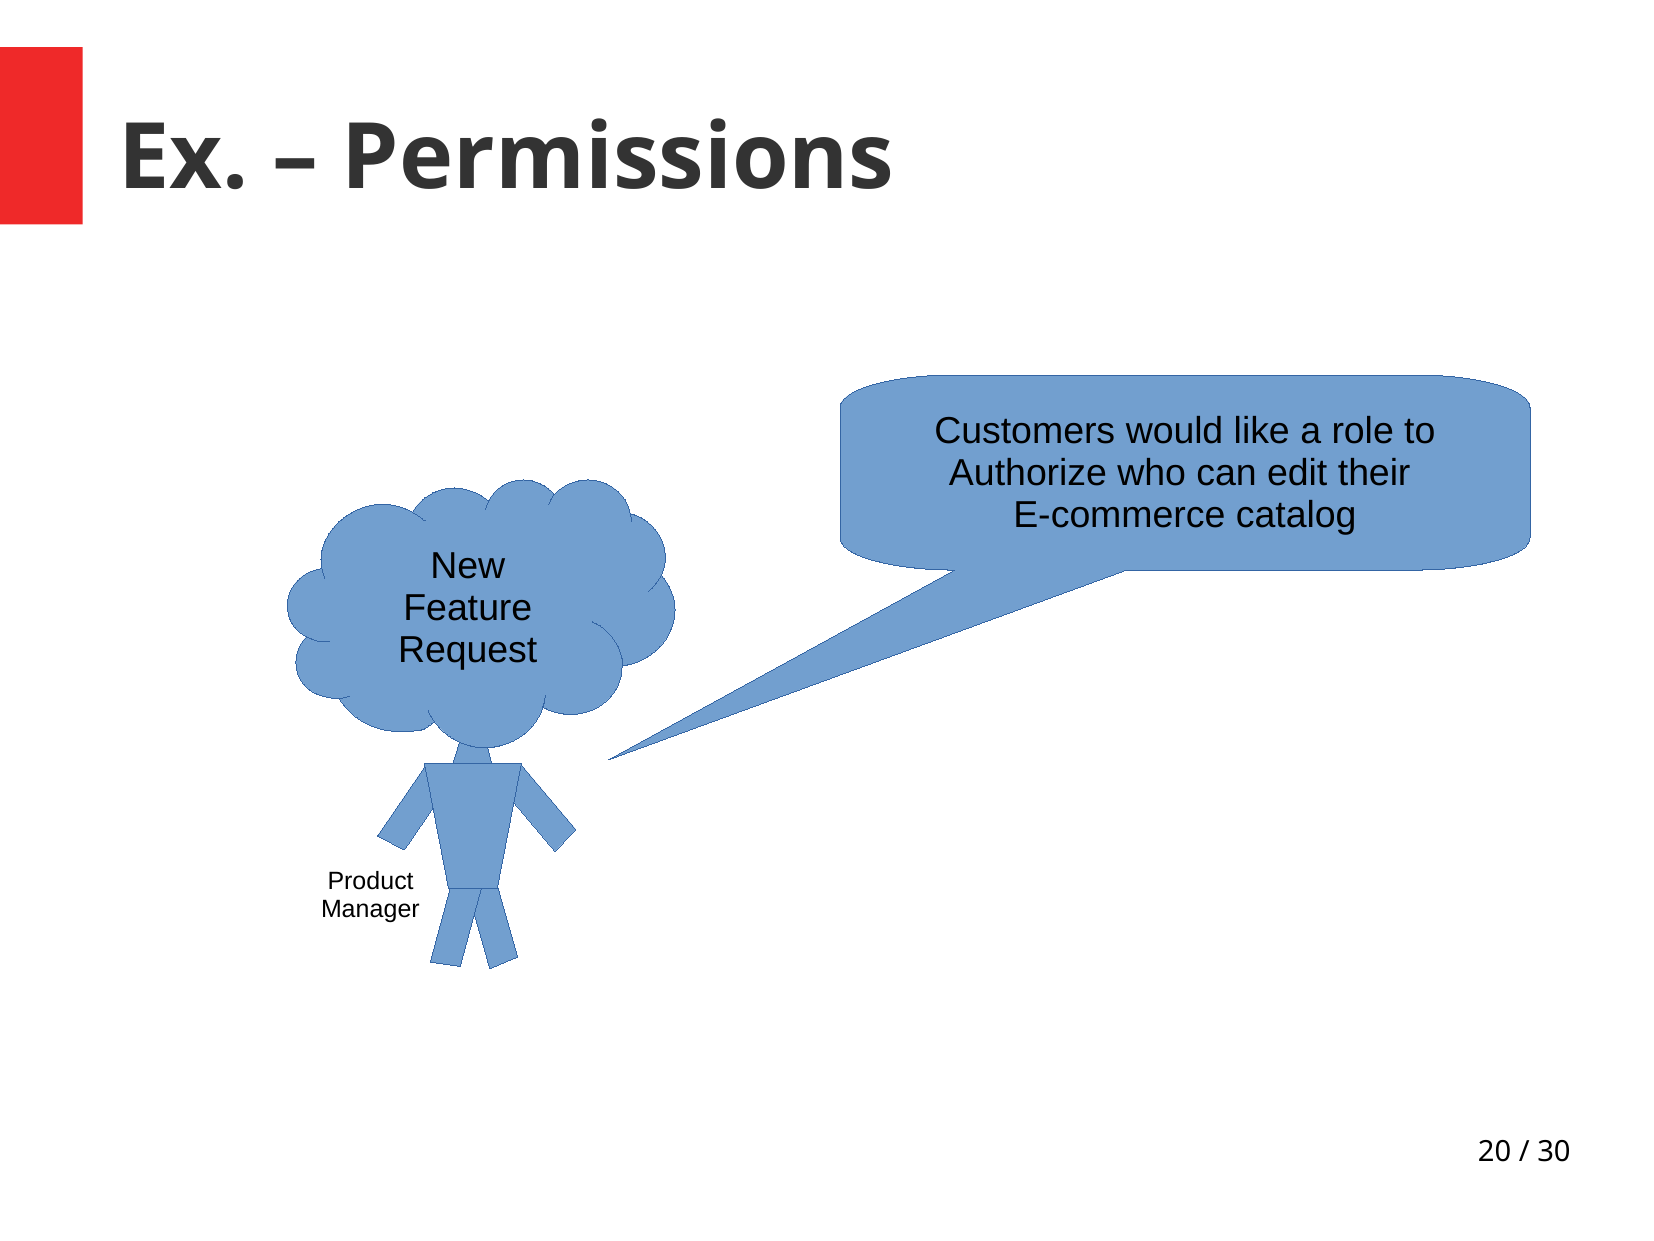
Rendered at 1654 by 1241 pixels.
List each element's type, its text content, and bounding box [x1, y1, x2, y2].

text_box [377, 743, 576, 969]
text_box Product Manager [306, 859, 436, 931]
text_box Customers would like a role to Authorize who can edit their E-commerce catalog [608, 375, 1531, 760]
text_box New Feature Request [287, 479, 676, 748]
title Ex. – Permissions [118, 49, 1571, 257]
